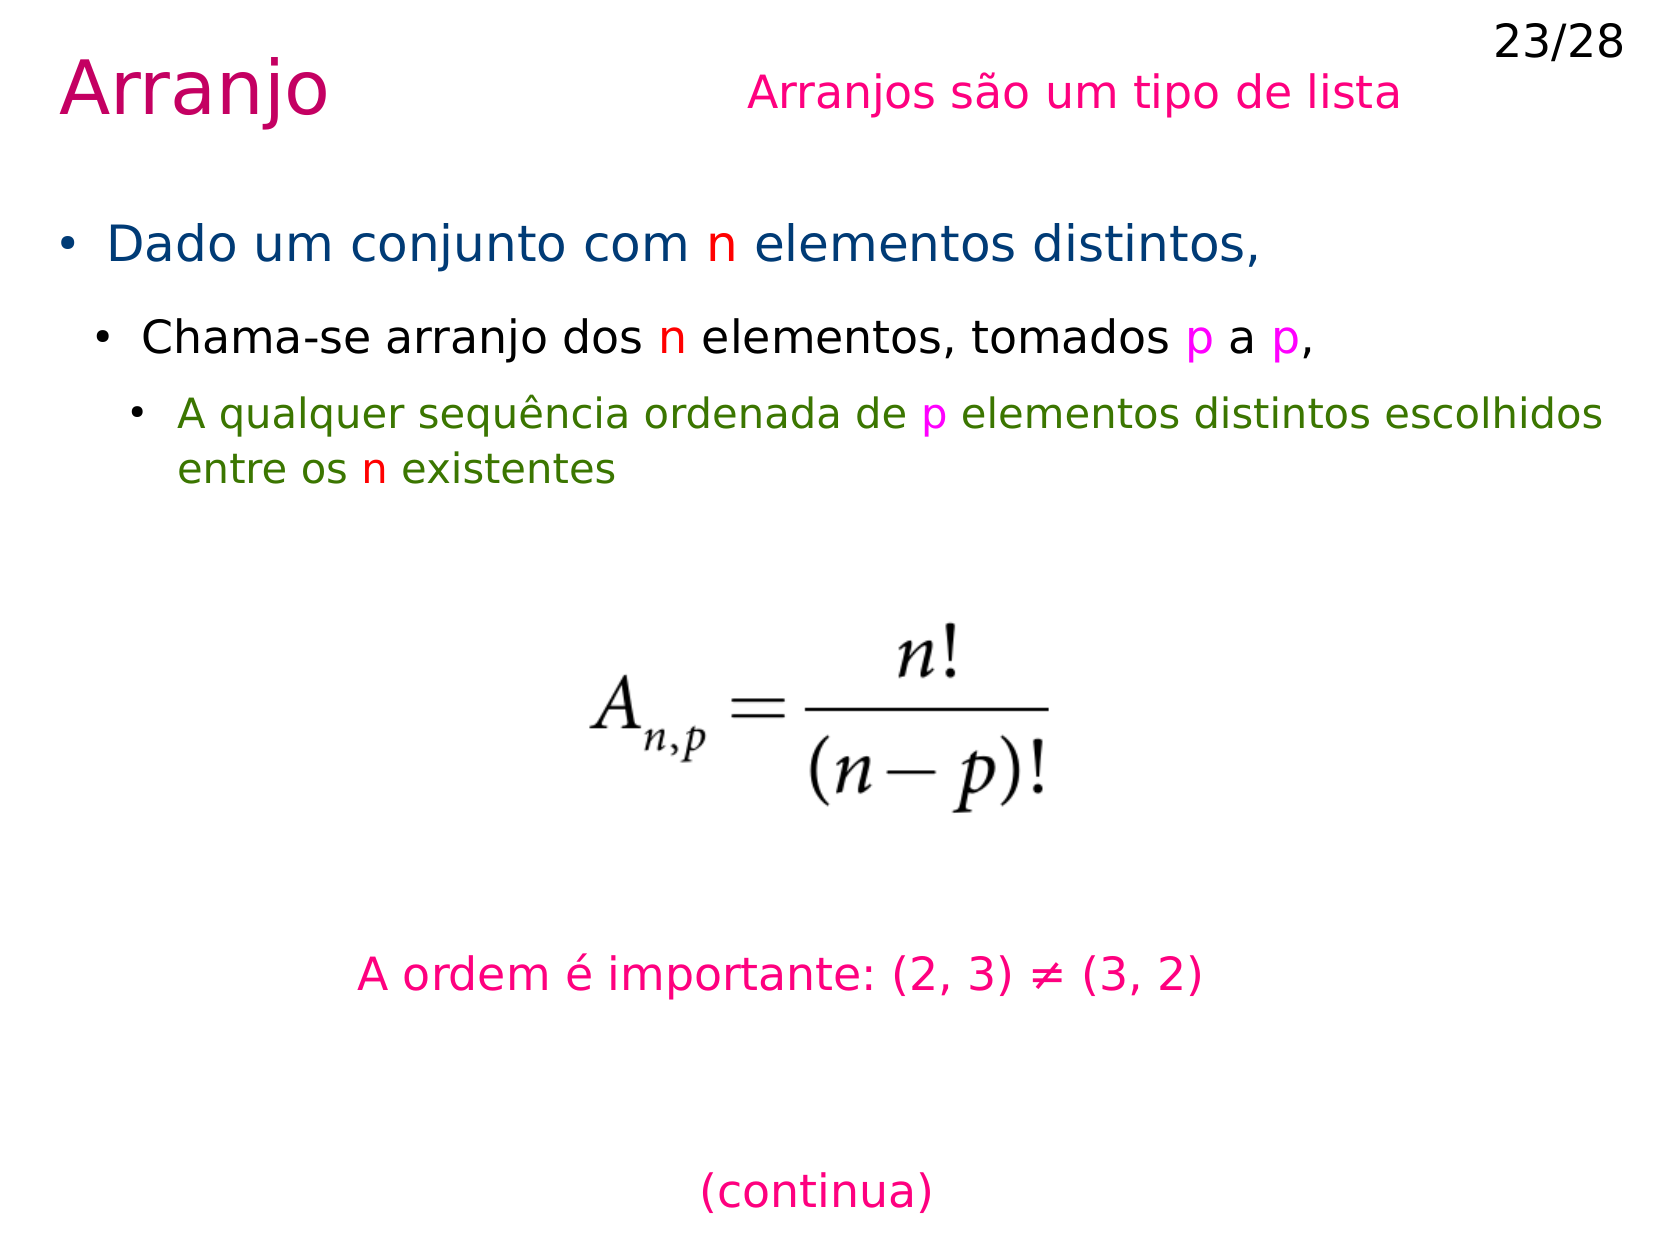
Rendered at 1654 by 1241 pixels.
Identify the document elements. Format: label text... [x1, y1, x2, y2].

list Dado um conjunto com n elementos distintos, Chama-se arranjo dos n elementos, tomados p a p, A qualquer sequência ordenada de p elementos distintos escolhidos entre os n existentes [59, 206, 1625, 1211]
title Arranjo [59, 29, 1595, 148]
picture [585, 619, 1063, 827]
text_box (continua) [685, 1157, 950, 1226]
text_box A ordem é importante: (2, 3) ≠ (3, 2) [342, 940, 1341, 1026]
text_box Arranjos são um tipo de lista [566, 59, 1418, 162]
